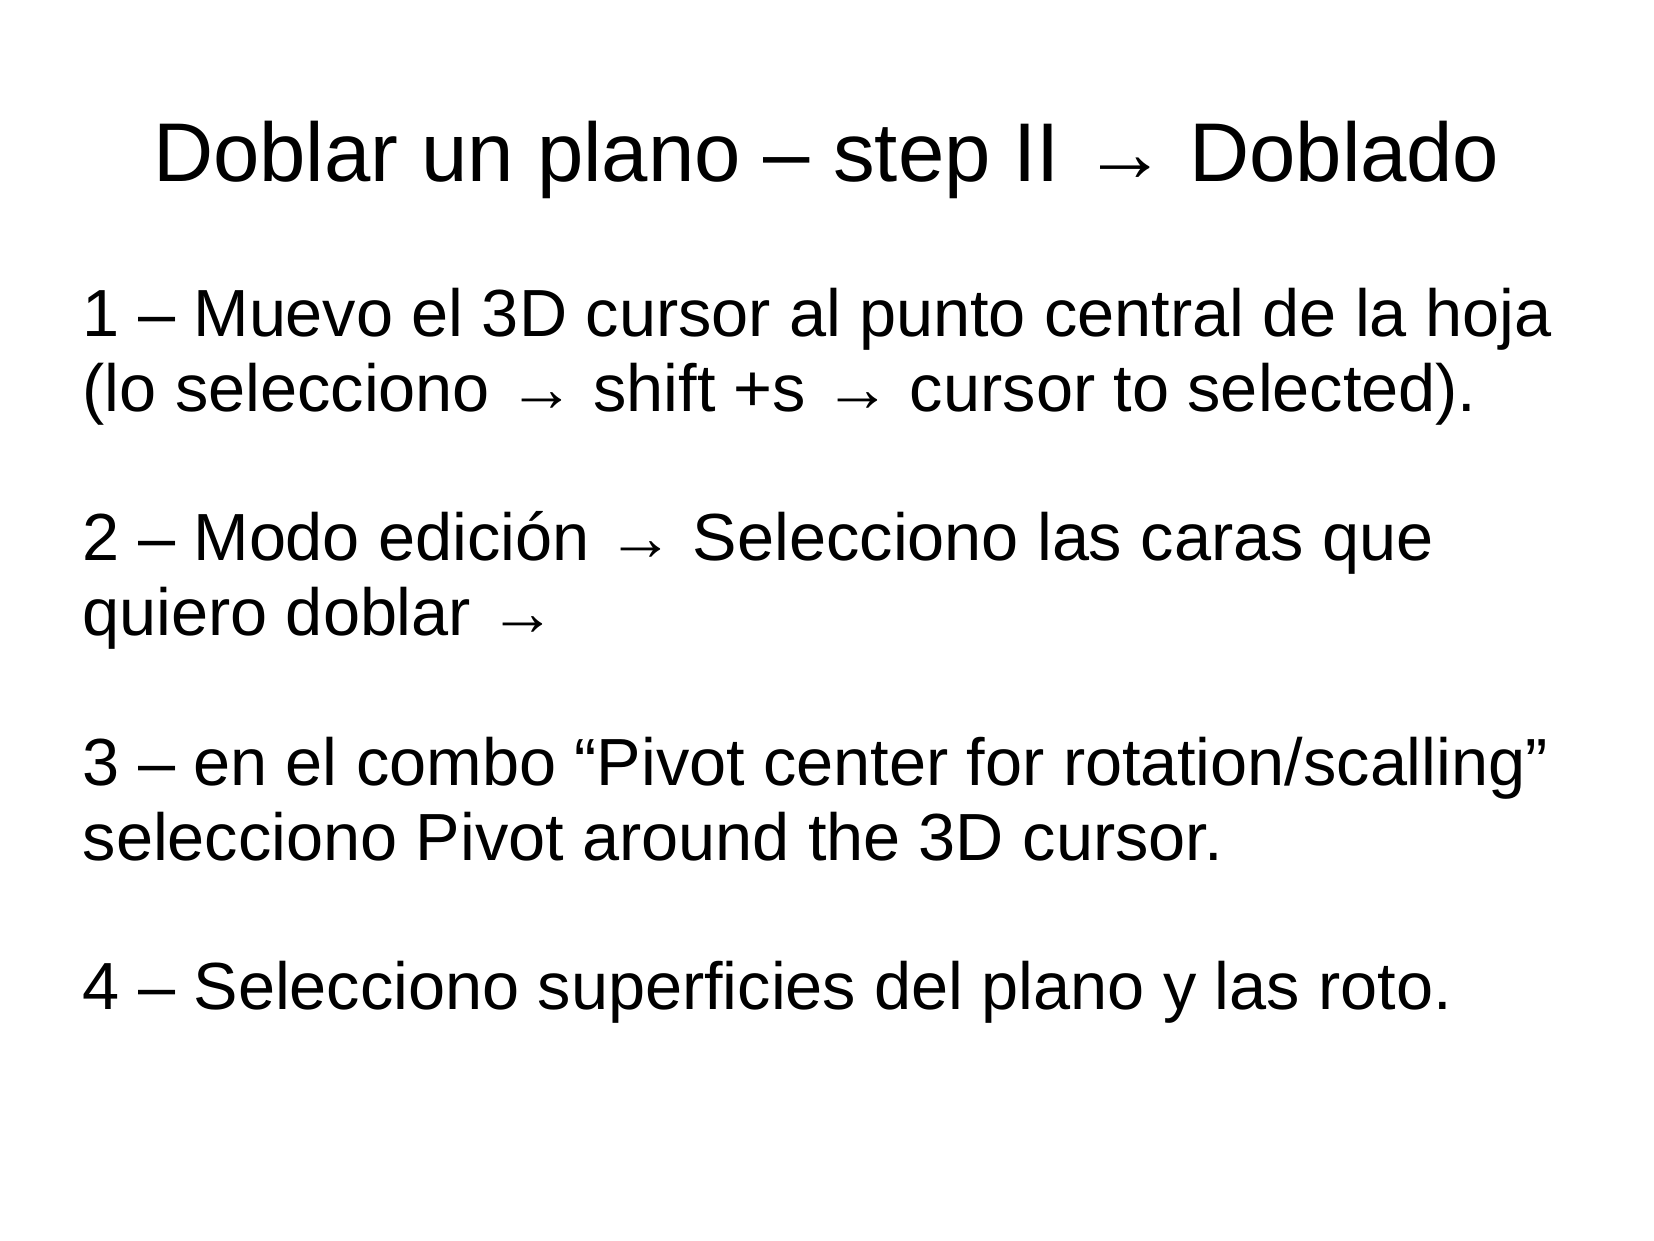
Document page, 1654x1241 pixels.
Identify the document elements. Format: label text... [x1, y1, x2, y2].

subtitle 1 – Muevo el 3D cursor al punto central de la hoja (lo selecciono → shift +s → cursor to selected). 2 – Modo edición → Selecciono las caras que quiero doblar → 3 – en el combo “Pivot center for rotation/scalling” selecciono Pivot around the 3D cursor. 4 – Selecciono superficies del plano y las roto. [82, 276, 1571, 1024]
title Doblar un plano – step II → Doblado [82, 49, 1571, 257]
